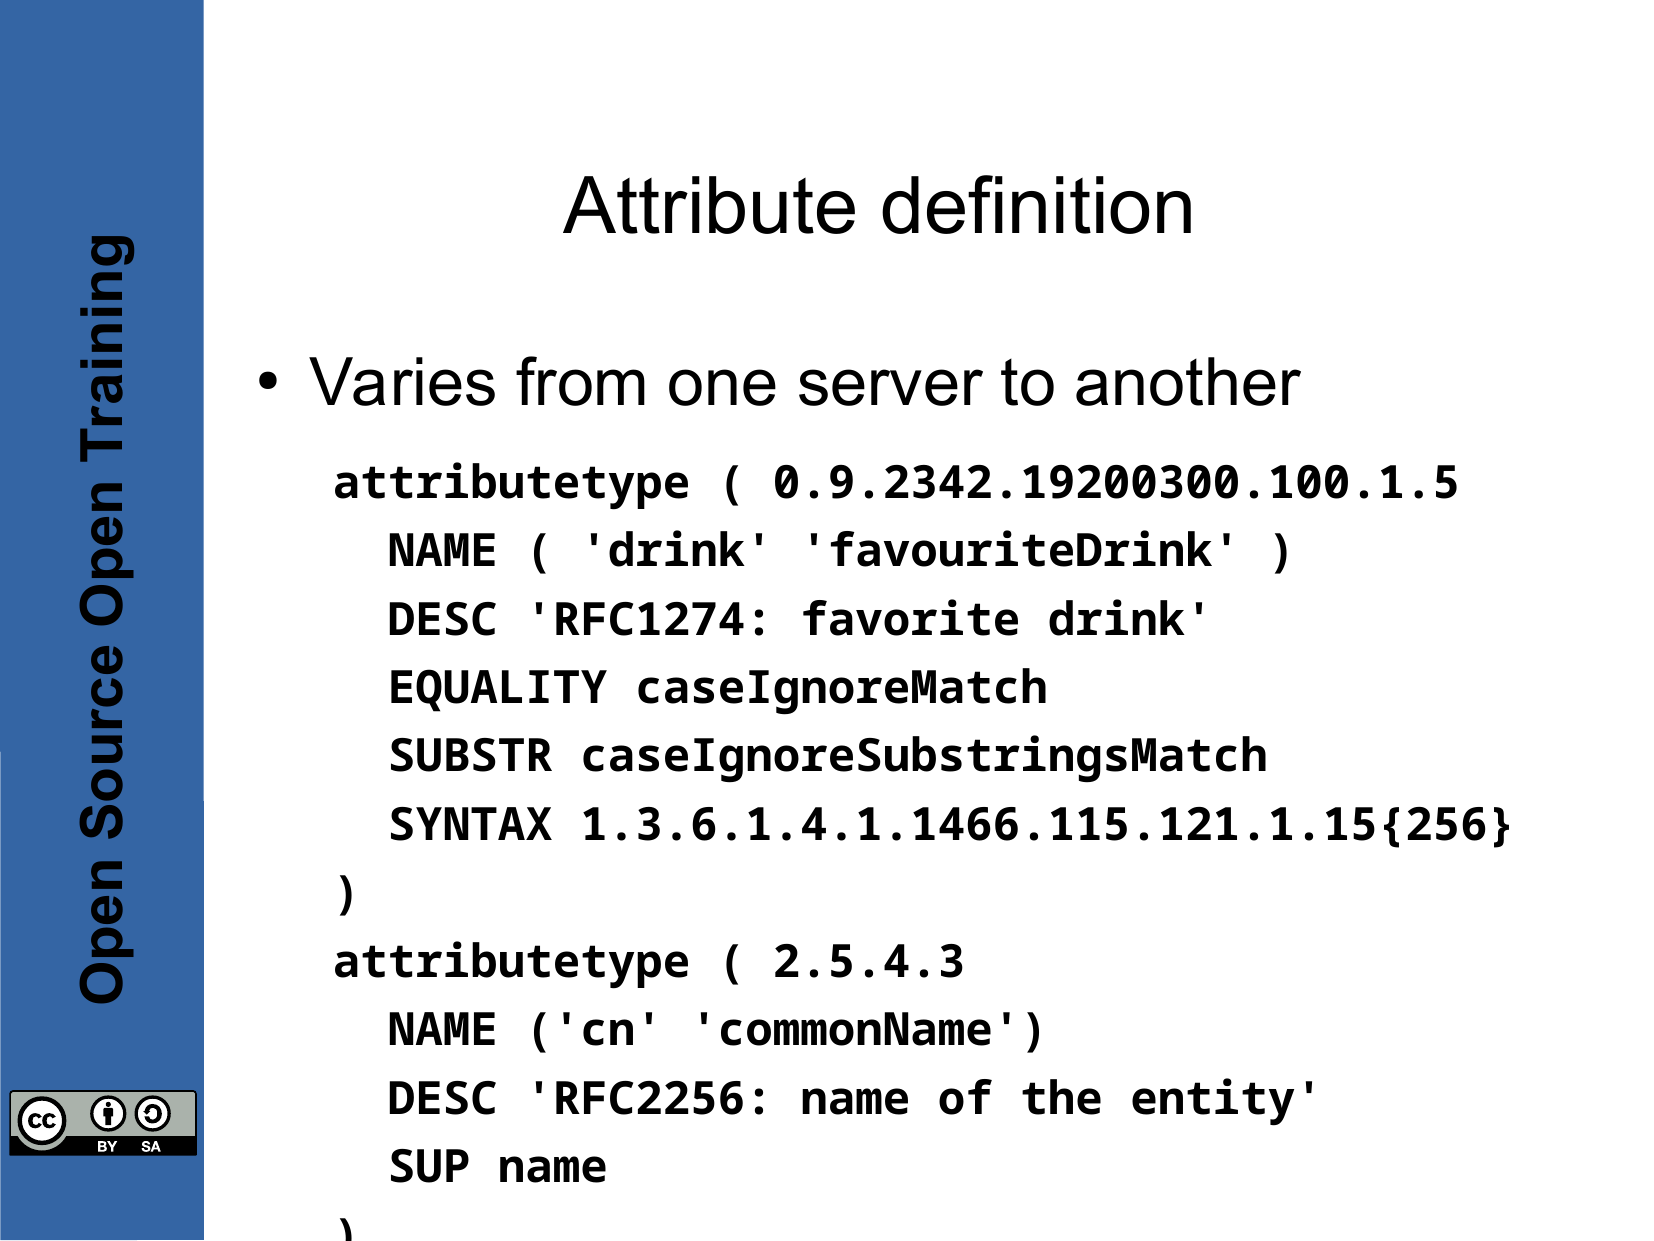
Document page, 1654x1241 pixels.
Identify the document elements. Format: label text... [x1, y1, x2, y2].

title Attribute definition [227, 102, 1534, 310]
list Varies from one server to another attributetype ( 0.9.2342.19200300.100.1.5 NAME ( 'drink' 'favouriteDrink' ) DESC 'RFC1274: favorite drink' EQUALITY caseIgnoreMatch SUBSTR caseIgnoreSubstringsMatch SYNTAX 1.3.6.1.4.1.1466.115.121.1.15{256} ) attributetype ( 2.5.4.3 NAME ('cn' 'commonName') DESC 'RFC2256: name of the entity' SUP name ) [238, 344, 1534, 1205]
